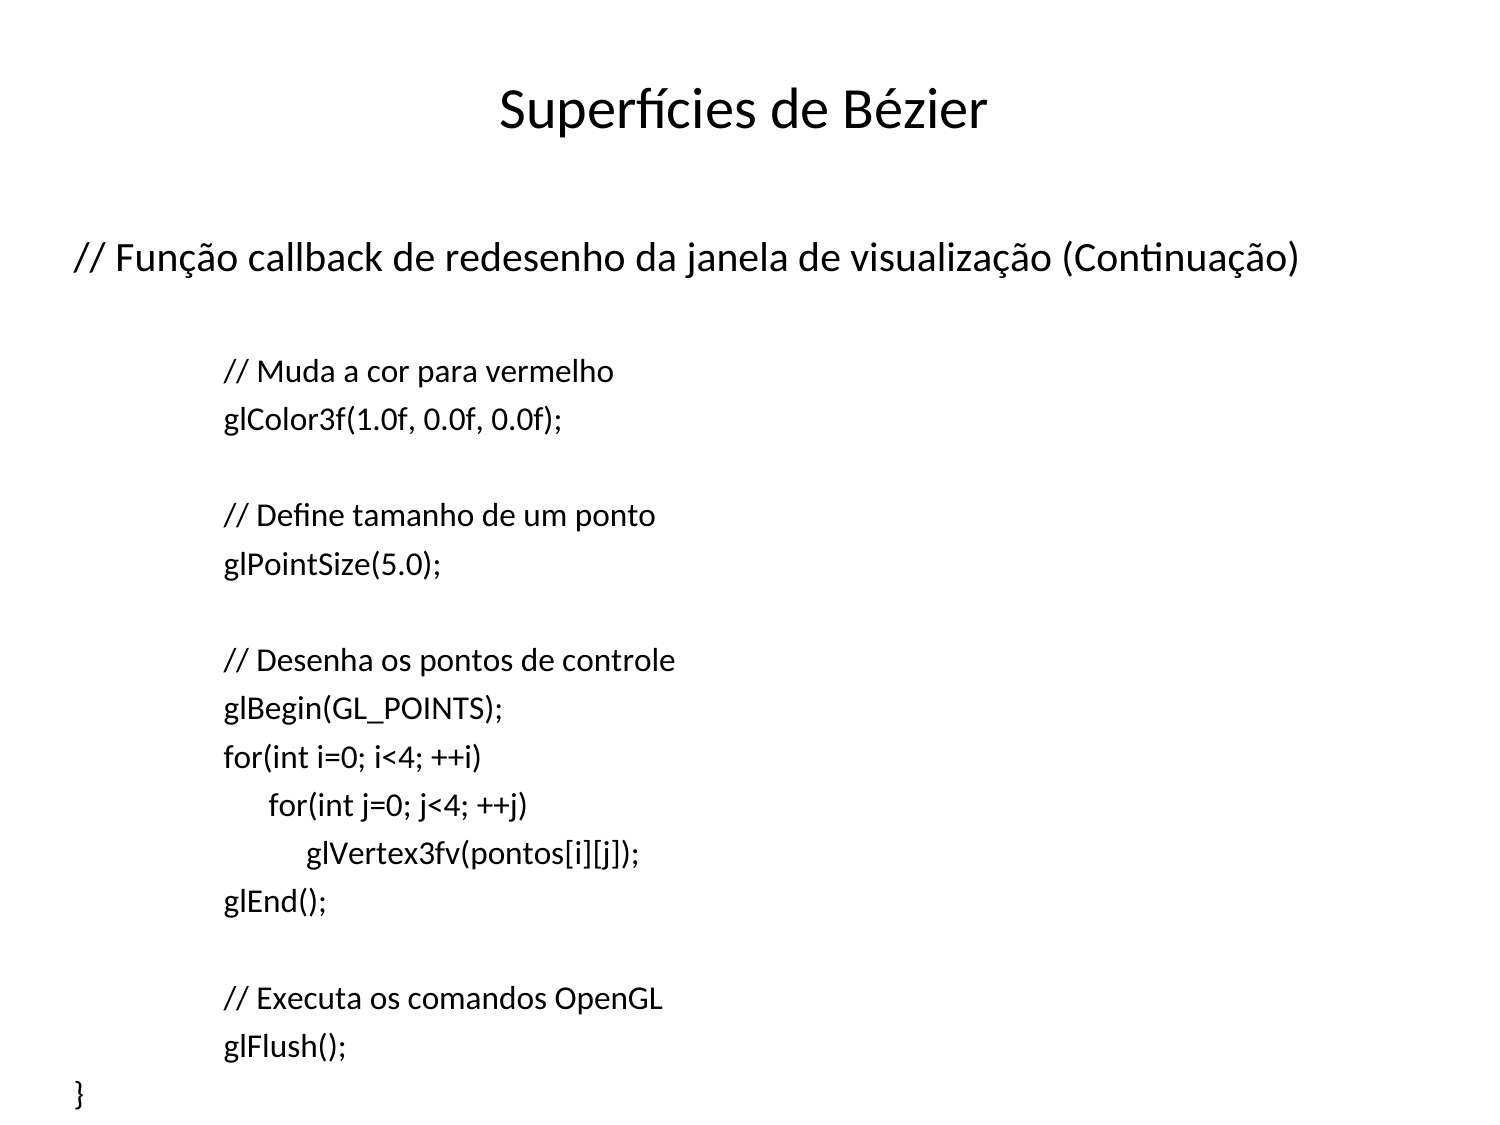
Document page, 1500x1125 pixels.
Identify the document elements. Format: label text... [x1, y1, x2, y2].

text_box // Função callback de redesenho da janela de visualização (Continuação) // Muda a cor para vermelho glColor3f(1.0f, 0.0f, 0.0f); // Define tamanho de um ponto glPointSize(5.0); // Desenha os pontos de controle glBegin(GL_POINTS); for(int i=0; i<4; ++i) for(int j=0; j<4; ++j) glVertex3fv(pontos[i][j]); glEnd(); // Executa os comandos OpenGL glFlush(); } [58, 222, 1336, 1125]
title Superfícies de Bézier [23, 46, 1465, 165]
